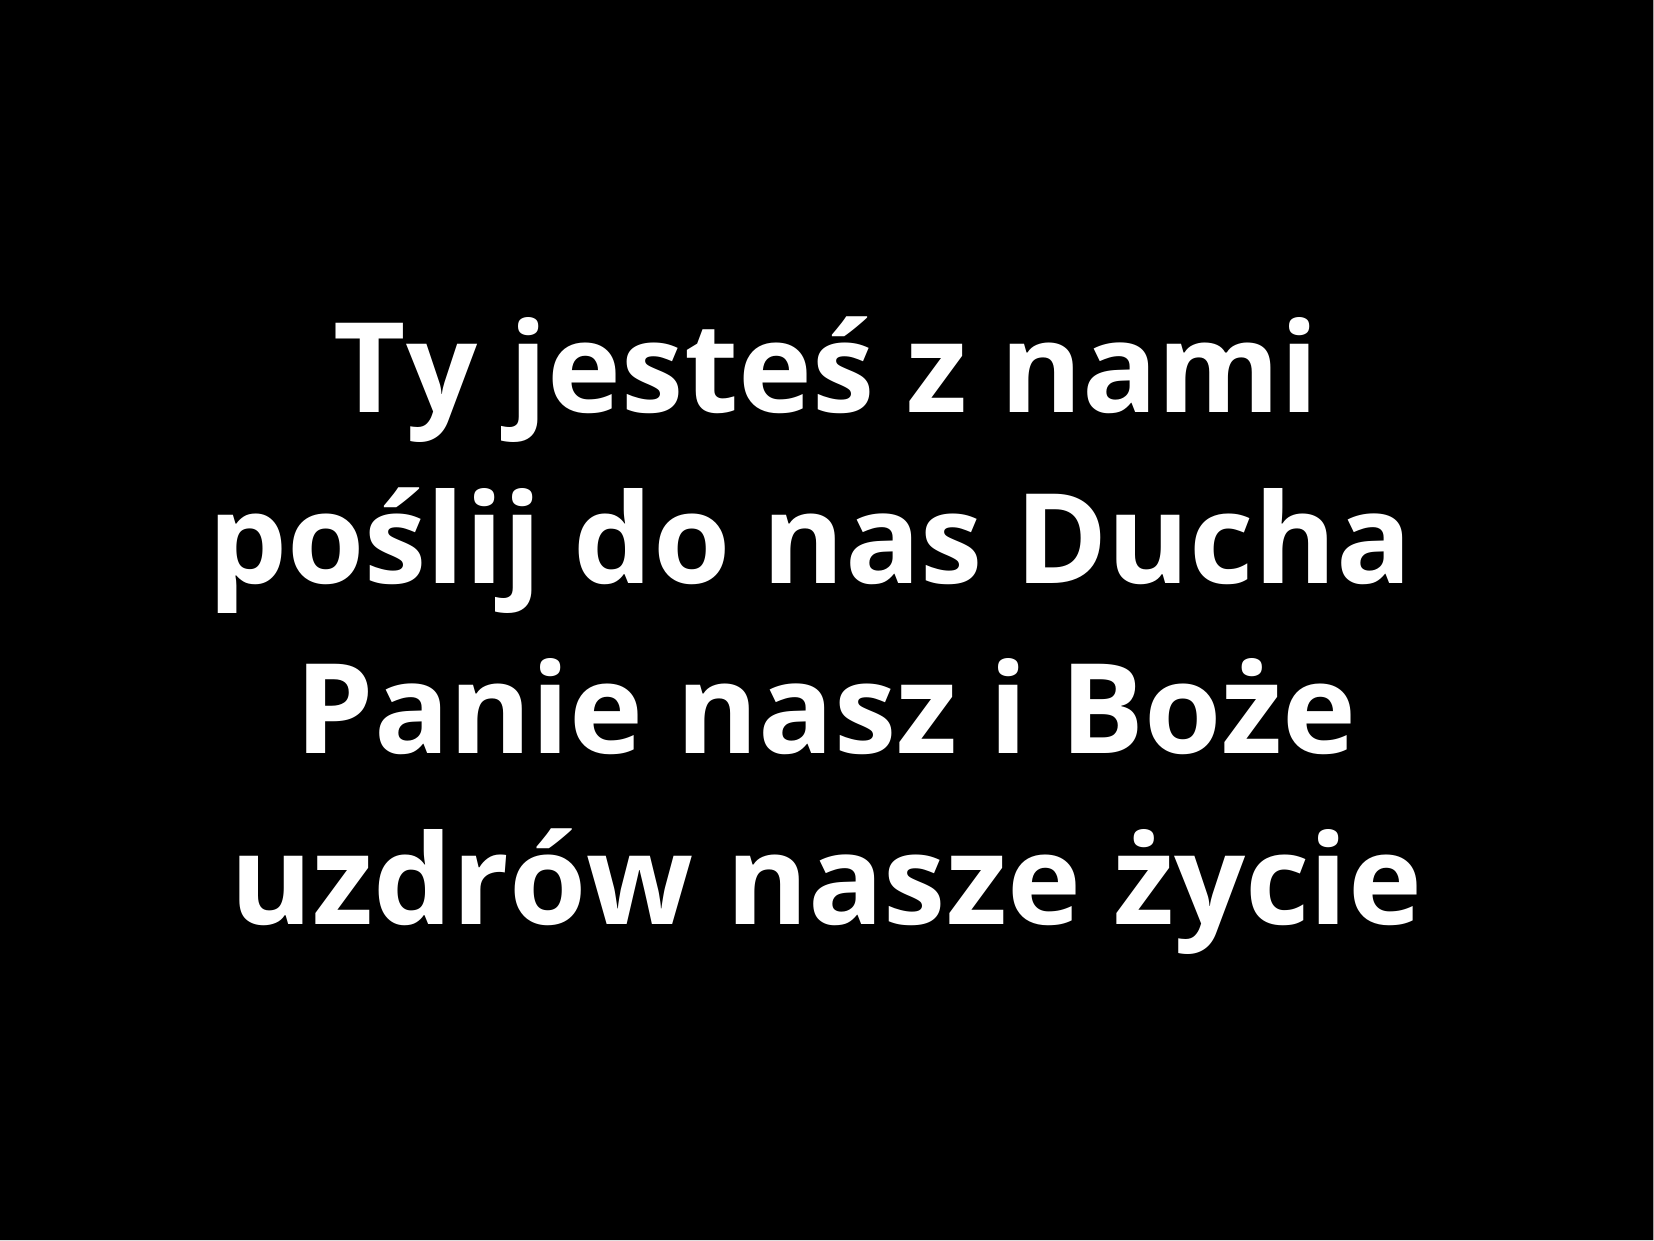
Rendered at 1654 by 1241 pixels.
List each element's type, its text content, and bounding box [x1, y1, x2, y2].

title Ty jesteś z nami poślij do nas Ducha Panie nasz i Boże uzdrów nasze życie [0, 0, 1654, 1241]
